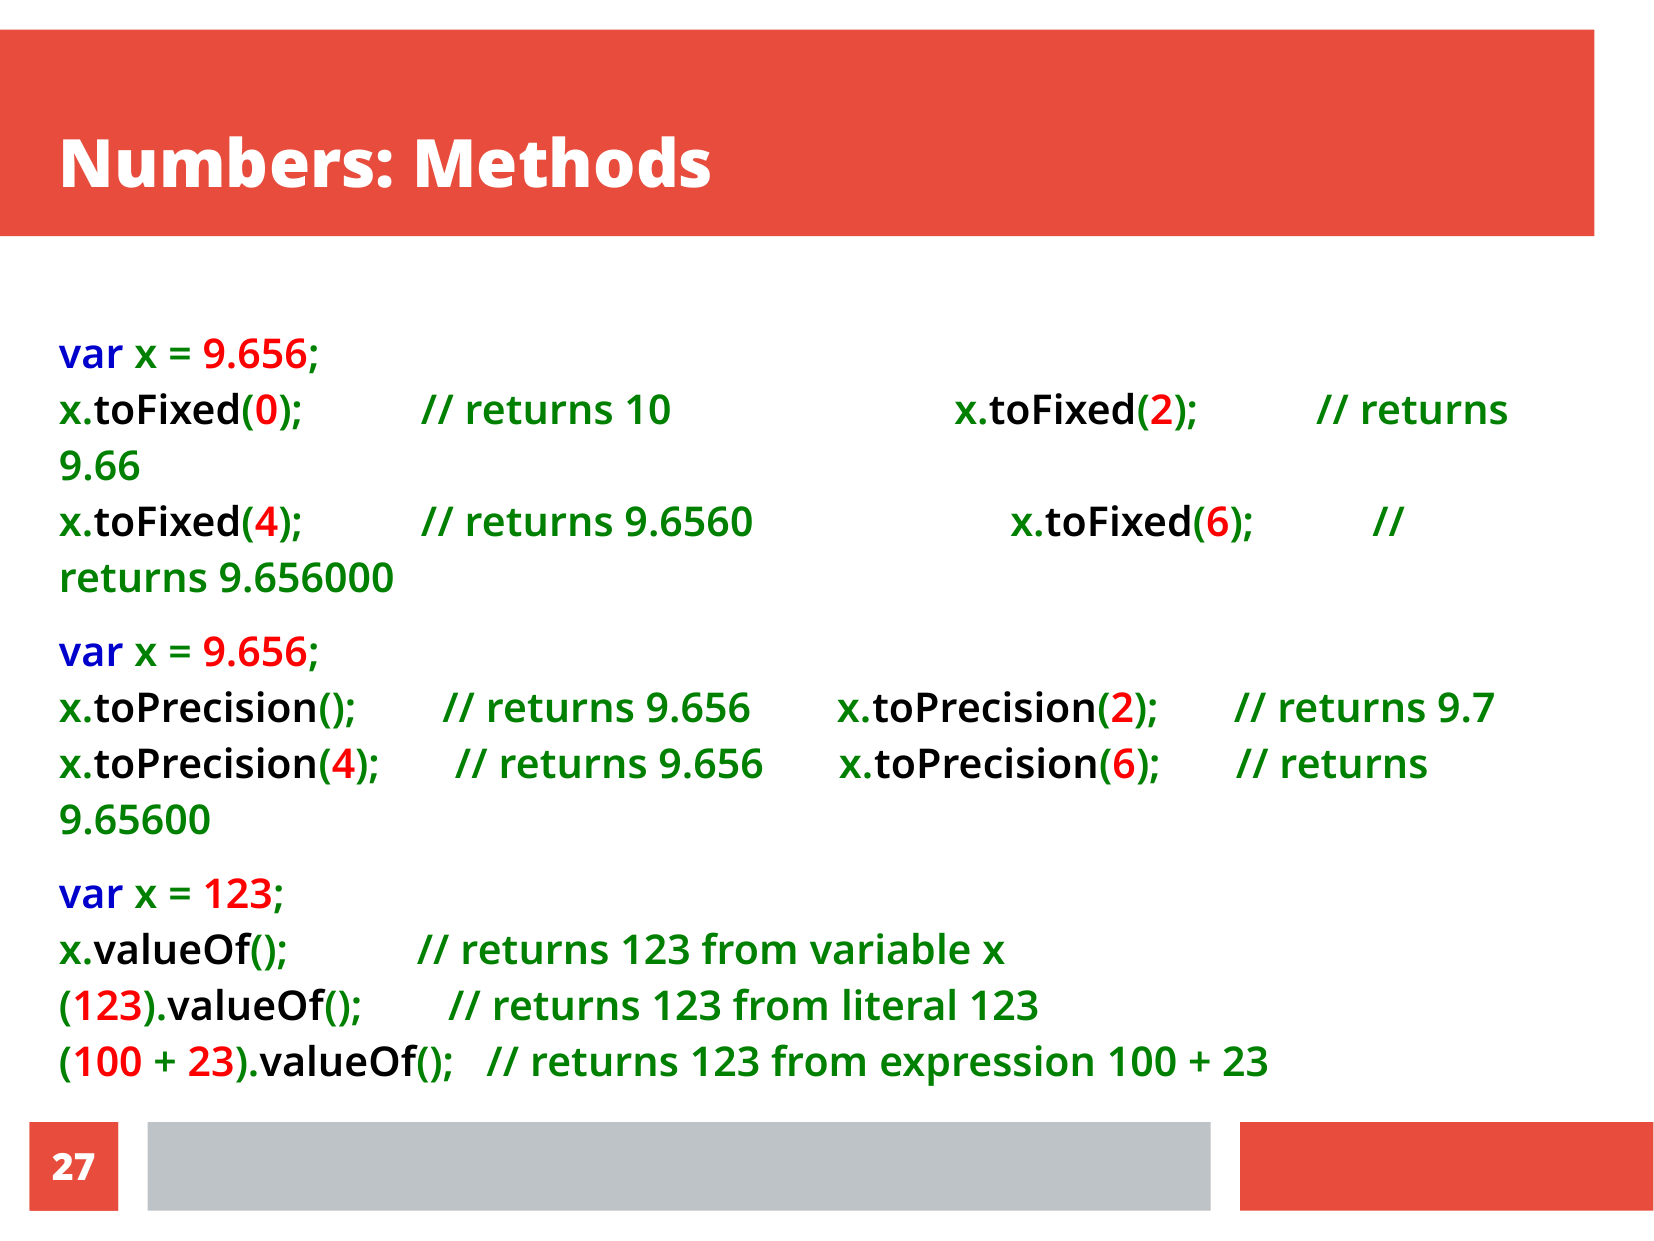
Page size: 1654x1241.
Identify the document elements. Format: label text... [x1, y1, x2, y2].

title Numbers: Methods [59, 59, 1595, 207]
list var x = 9.656; x.toFixed(0); // returns 10 x.toFixed(2); // returns 9.66 x.toFixed(4); // returns 9.6560 x.toFixed(6); // returns 9.656000 var x = 9.656; x.toPrecision(); // returns 9.656 x.toPrecision(2); // returns 9.7 x.toPrecision(4); // returns 9.656 x.toPrecision(6); // returns 9.65600 var x = 123; x.valueOf(); // returns 123 from variable x (123).valueOf(); // returns 123 from literal 123 (100 + 23).valueOf(); // returns 123 from expression 100 + 23 [59, 324, 1565, 1093]
